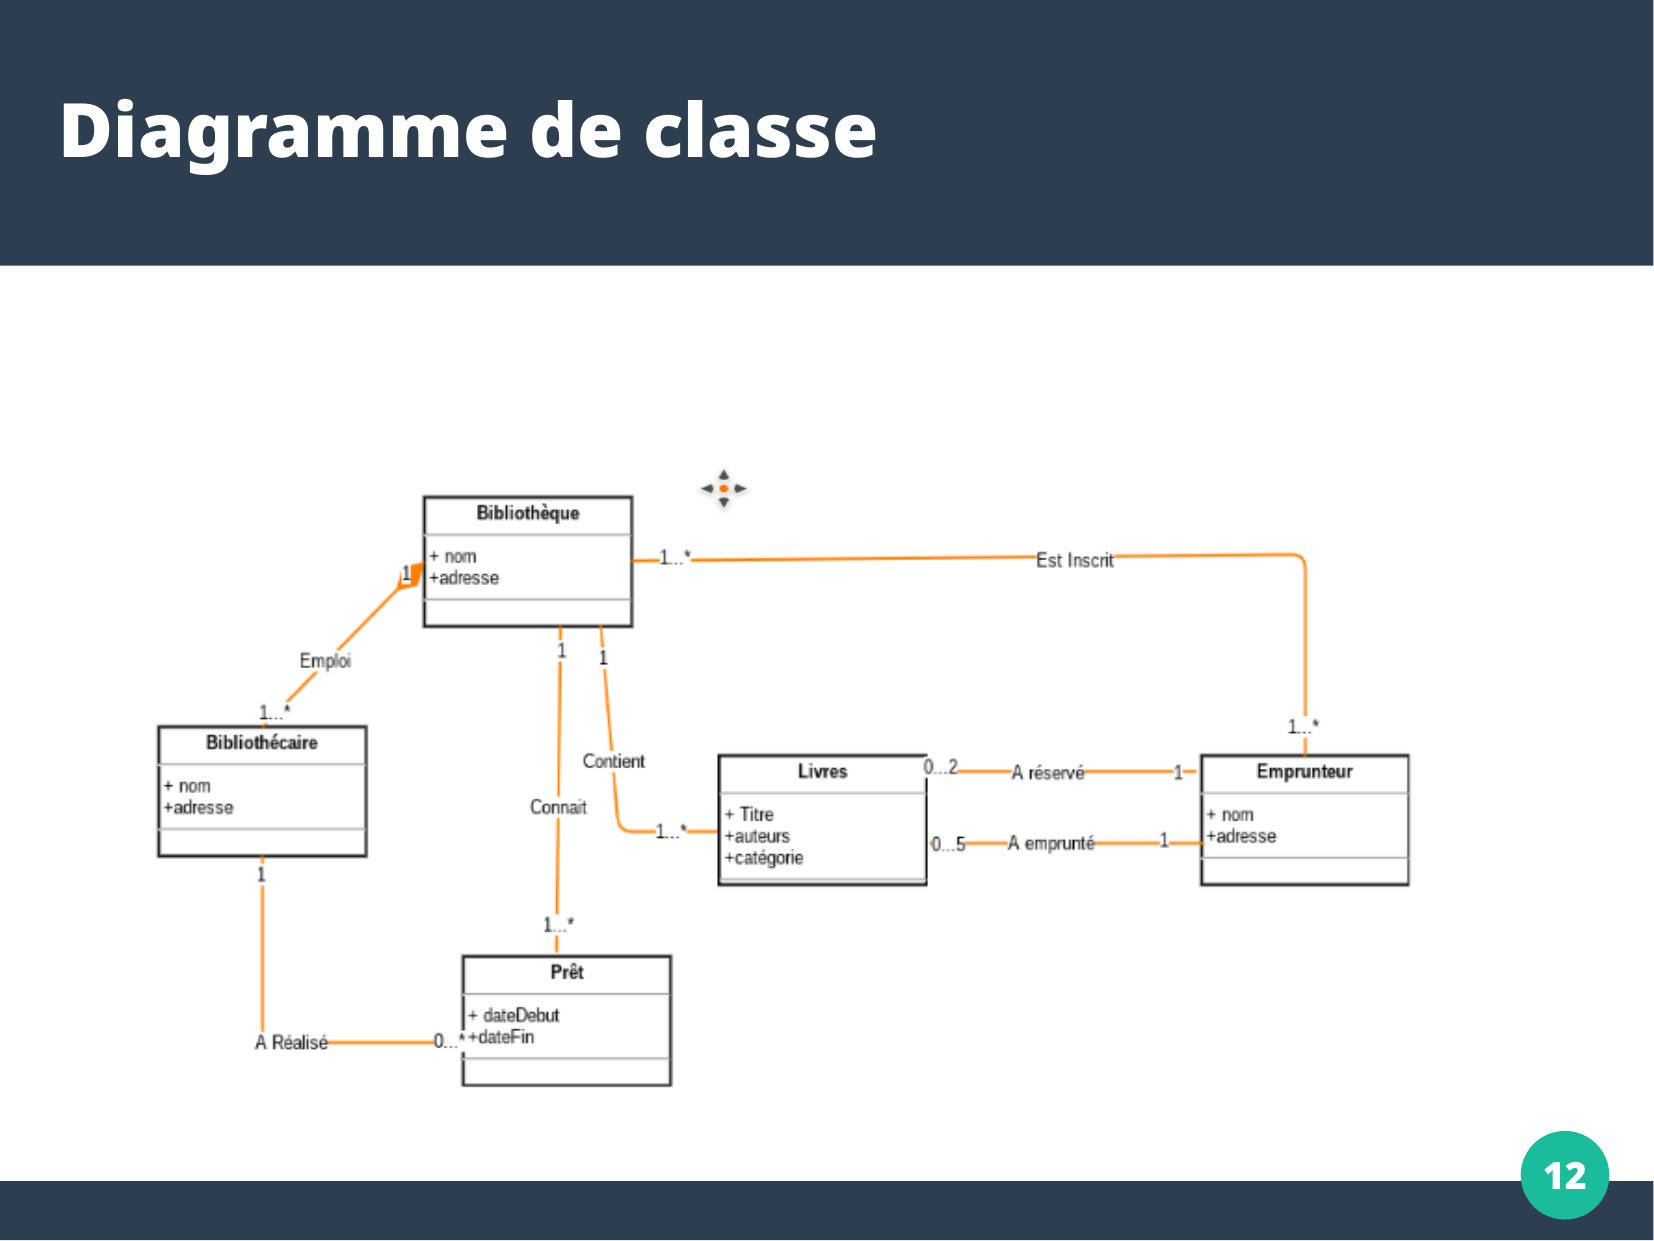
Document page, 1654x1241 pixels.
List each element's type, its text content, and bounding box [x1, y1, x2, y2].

picture [30, 438, 1430, 1096]
title Diagramme de classe [59, 49, 1595, 207]
